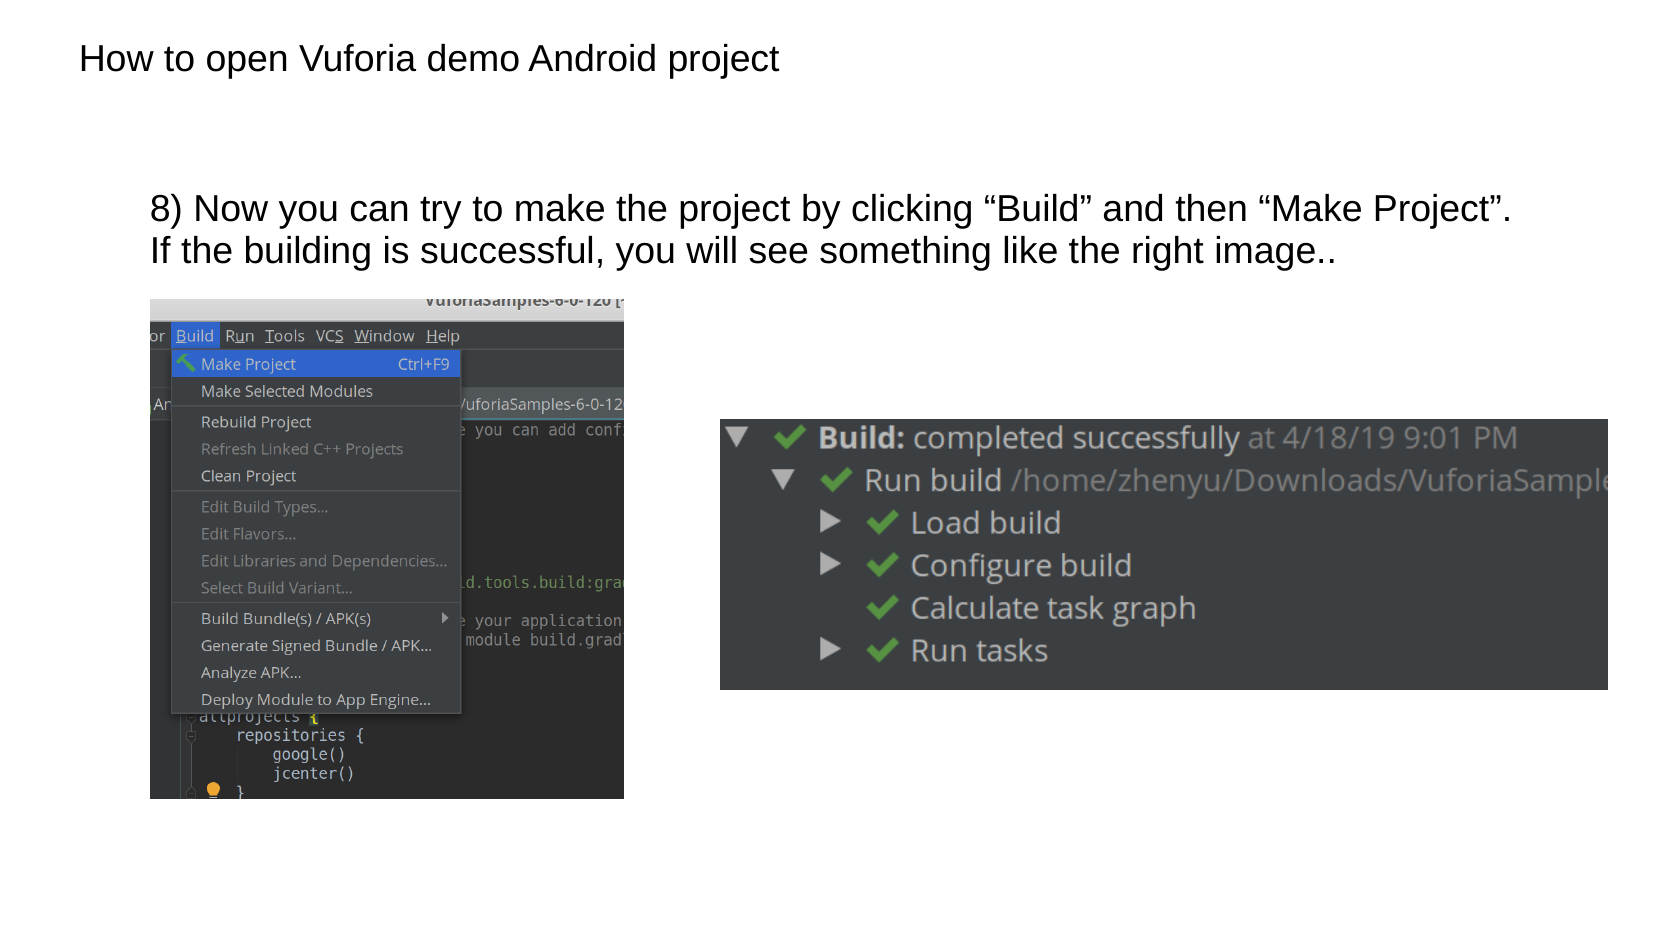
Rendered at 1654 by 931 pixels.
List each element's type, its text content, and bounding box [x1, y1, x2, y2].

text_box How to open Vuforia demo Android project [64, 30, 796, 87]
text_box 8) Now you can try to make the project by clicking “Build” and then “Make Project”. If the building is successful, you will see something like the right image.. [135, 180, 1528, 279]
picture [720, 419, 1608, 691]
picture [150, 299, 624, 799]
